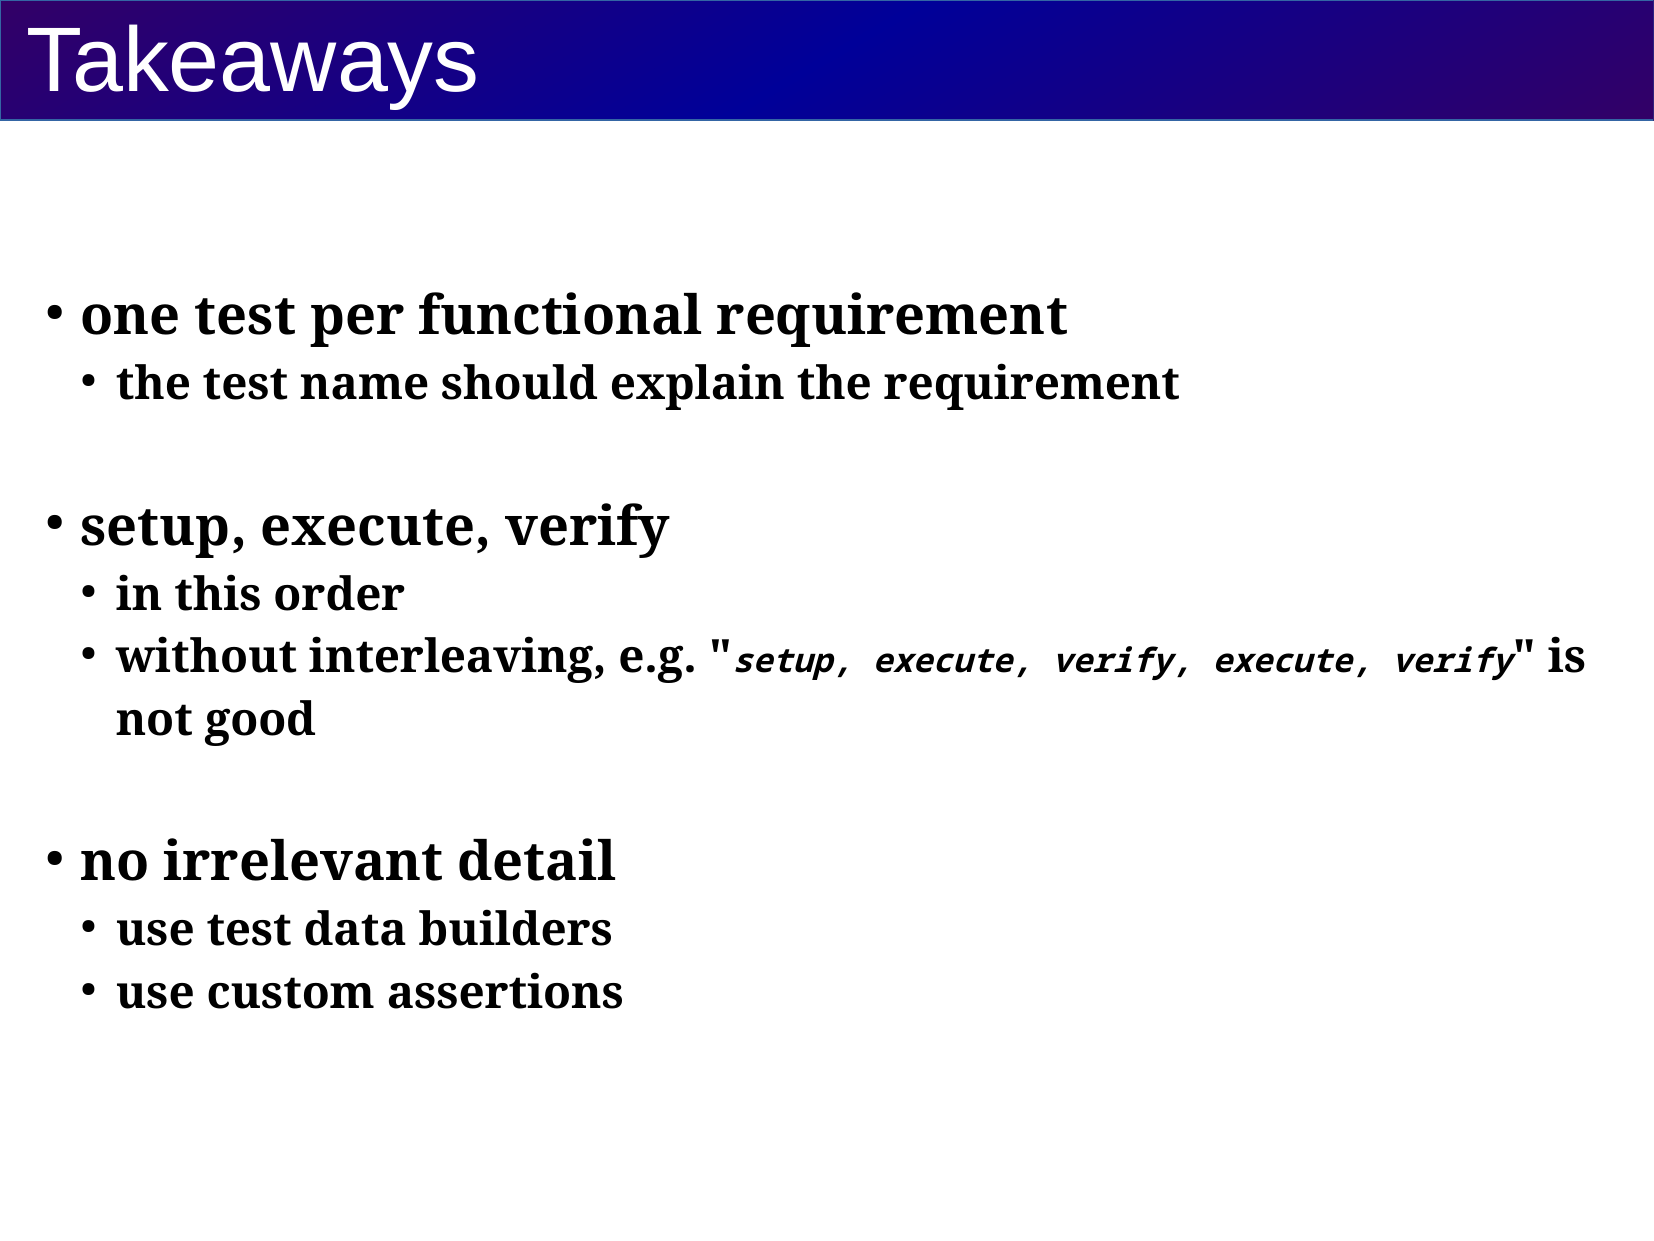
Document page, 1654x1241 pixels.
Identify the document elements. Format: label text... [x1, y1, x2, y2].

text_box one test per functional requirement the test name should explain the requirement setup, execute, verify in this order without interleaving, e.g. "setup, execute, verify, execute, verify" is not good no irrelevant detail use test data builders use custom assertions [45, 276, 1591, 1036]
title Takeaways [0, 0, 1654, 121]
